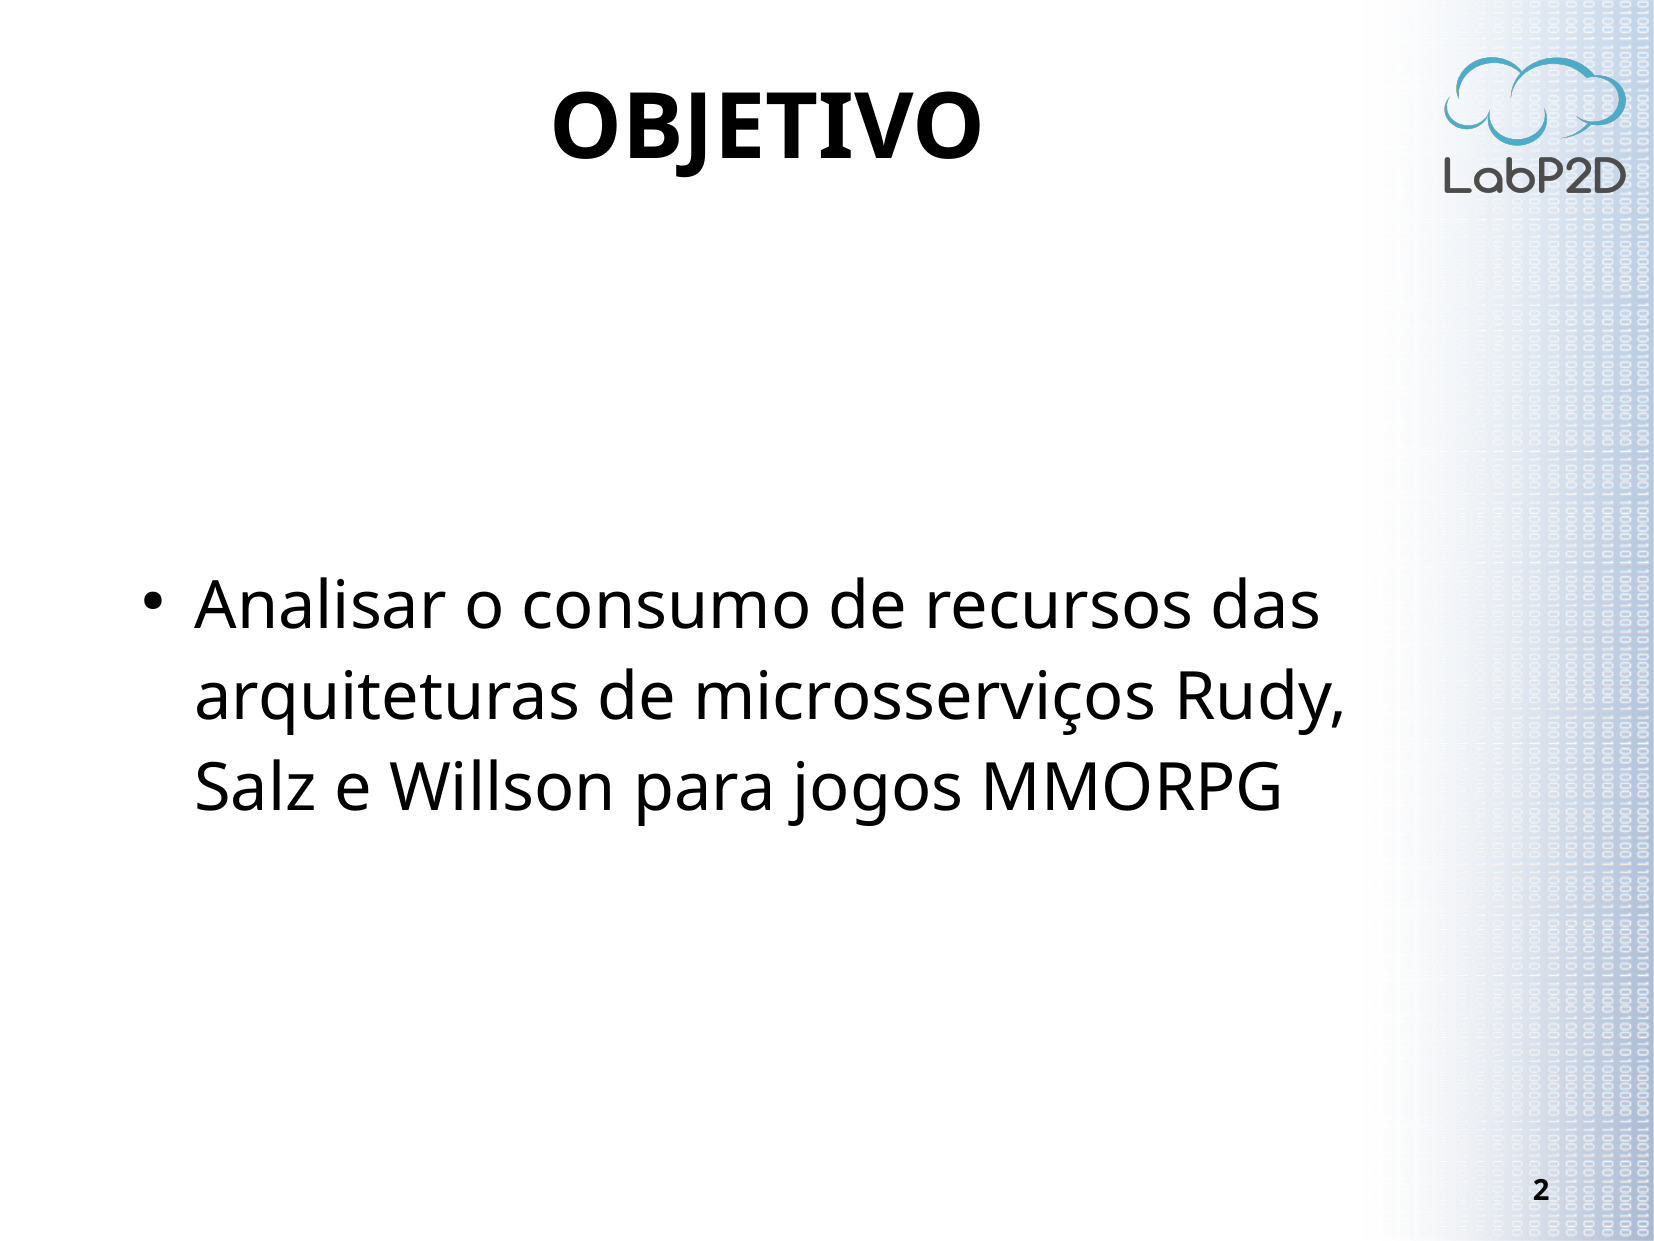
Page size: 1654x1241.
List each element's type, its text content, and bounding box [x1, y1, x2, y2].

picture [1360, 1, 1654, 1240]
list Analisar o consumo de recursos das arquiteturas de microsserviços Rudy, Salz e Willson para jogos MMORPG [123, 271, 1406, 1116]
title OBJETIVO [82, 19, 1453, 227]
